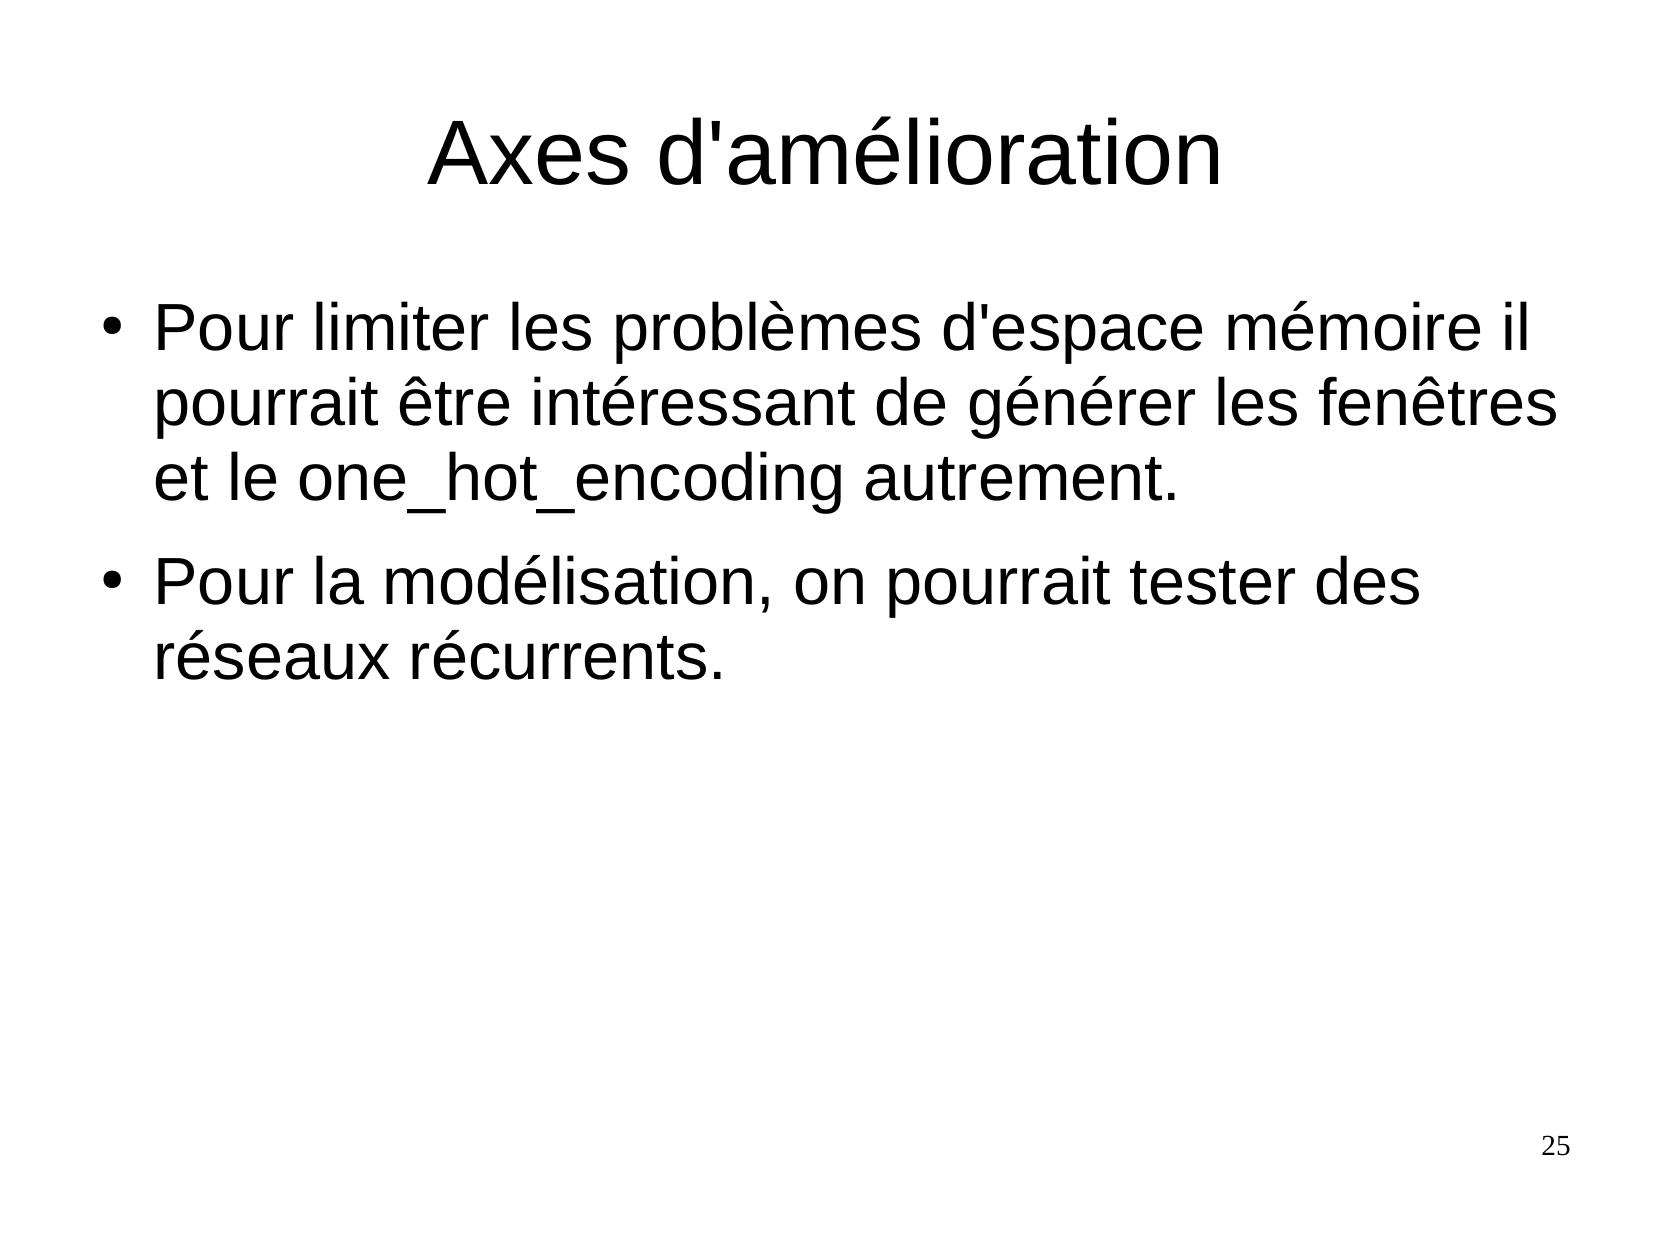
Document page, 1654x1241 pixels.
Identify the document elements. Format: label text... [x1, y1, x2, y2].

title Axes d'amélioration [82, 49, 1571, 257]
list Pour limiter les problèmes d'espace mémoire il pourrait être intéressant de générer les fenêtres et le one_hot_encoding autrement. Pour la modélisation, on pourrait tester des réseaux récurrents. [82, 290, 1571, 1109]
